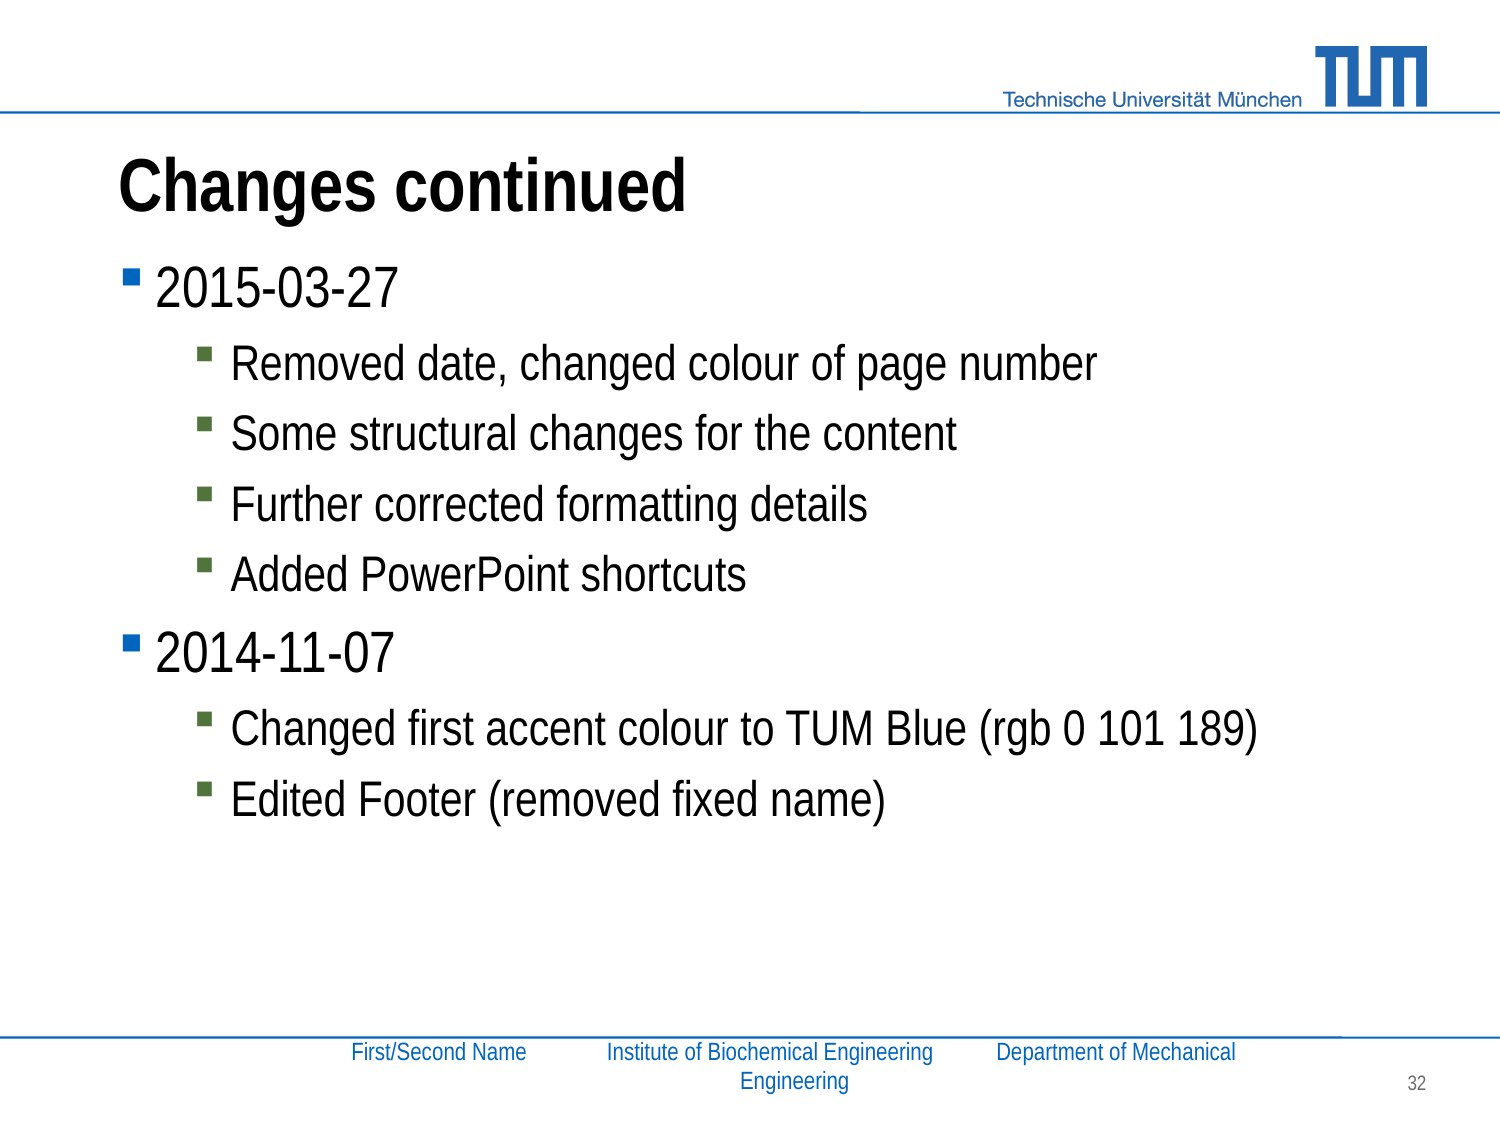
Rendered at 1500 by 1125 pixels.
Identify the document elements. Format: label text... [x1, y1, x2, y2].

footer First/Second Name Institute of Biochemical Engineering Department of Mechanical Engineering [278, 1042, 1312, 1103]
picture [1003, 46, 1427, 107]
list 2015-03-27 Removed date, changed colour of page number Some structural changes for the content Further corrected formatting details Added PowerPoint shortcuts 2014-11-07 Changed first accent colour to TUM Blue (rgb 0 101 189) Edited Footer (removed fixed name) [103, 249, 1473, 1014]
title Changes continued [103, 114, 1397, 235]
slide_number <number> [1340, 1042, 1427, 1103]
